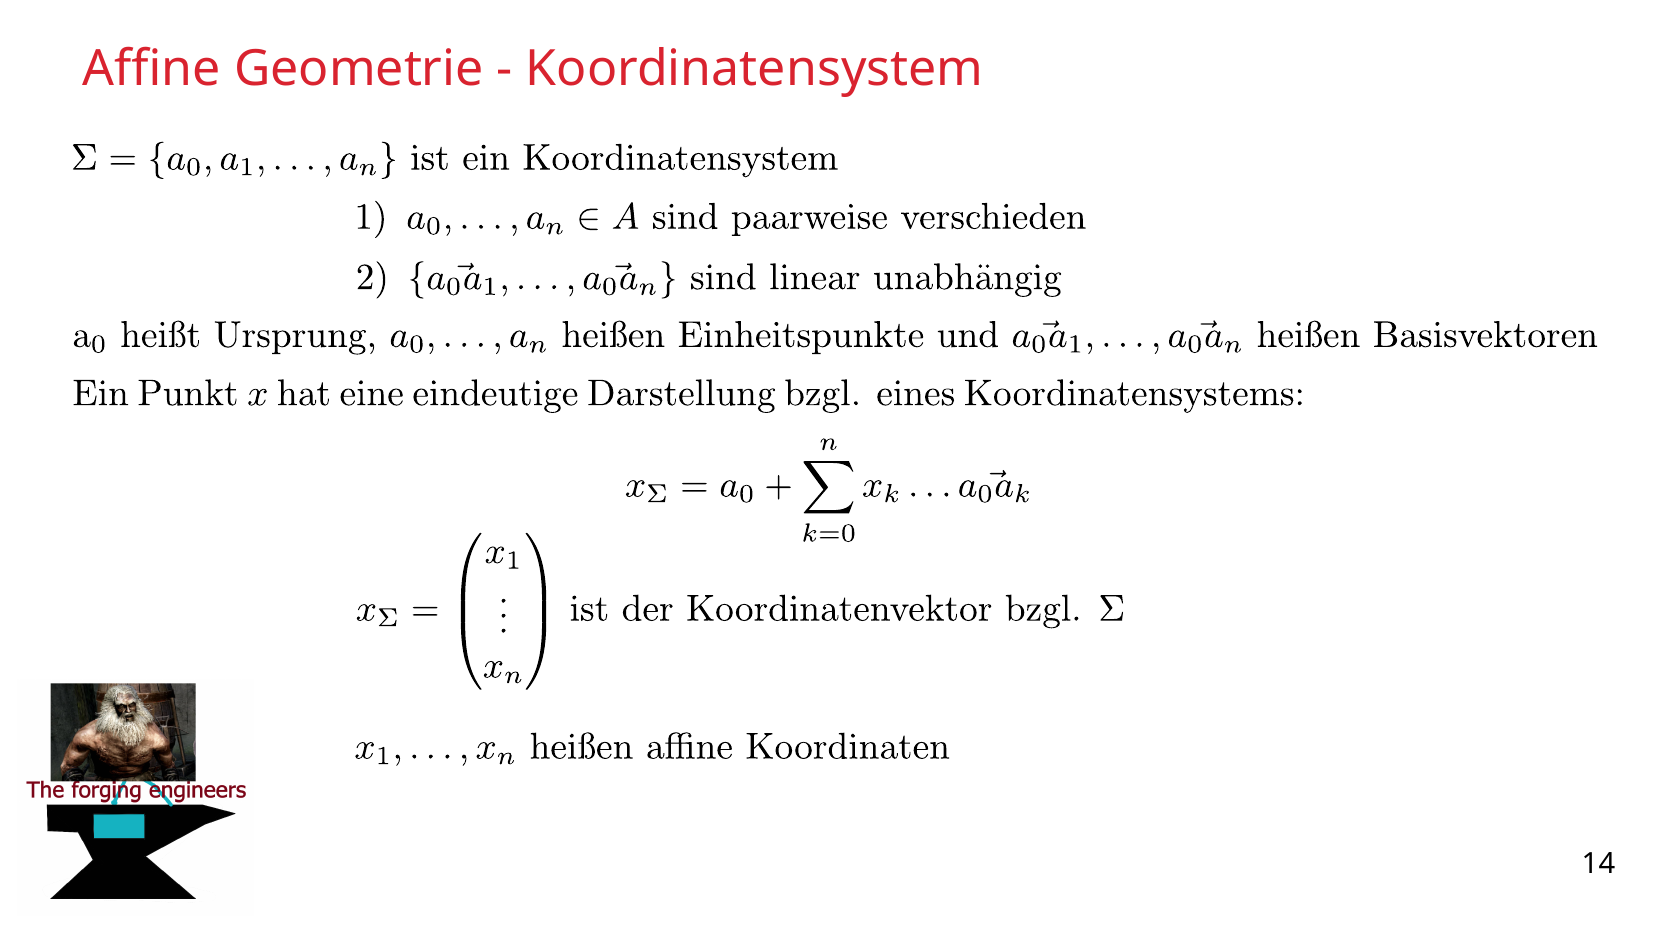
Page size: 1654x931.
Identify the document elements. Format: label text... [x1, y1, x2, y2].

picture [354, 200, 1086, 238]
title Affine Geometrie - Koordinatensystem [82, 37, 1571, 95]
picture [70, 141, 838, 179]
picture [17, 679, 254, 916]
picture [354, 732, 950, 766]
picture [354, 437, 1125, 692]
picture [70, 377, 1304, 415]
picture [70, 318, 1599, 356]
picture [354, 259, 1063, 300]
